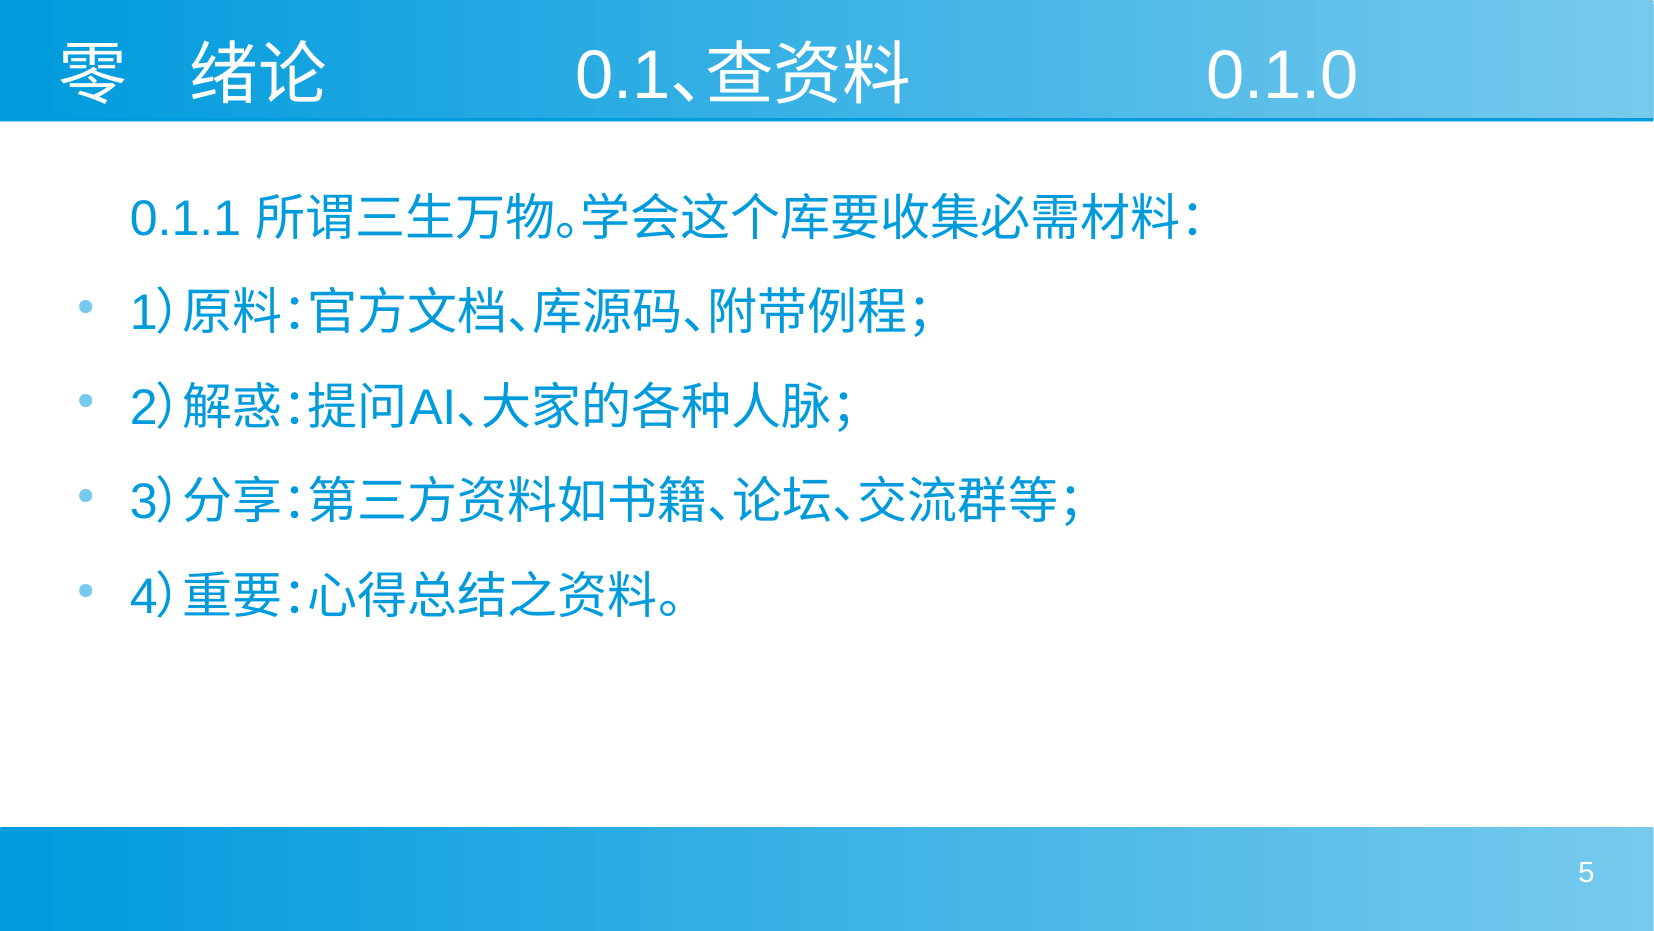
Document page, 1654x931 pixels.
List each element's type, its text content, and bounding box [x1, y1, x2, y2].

title 零 绪论 0.1、查资料 0.1.0 [59, 23, 1595, 115]
list 0.1.1 所谓三生万物。学会这个库要收集必需材料： 1）原料：官方文档、库源码、附带例程； 2）解惑：提问AI、大家的各种人脉； 3）分享：第三方资料如书籍、论坛、交流群等； 4）重要：心得总结之资料。 [59, 177, 1595, 768]
